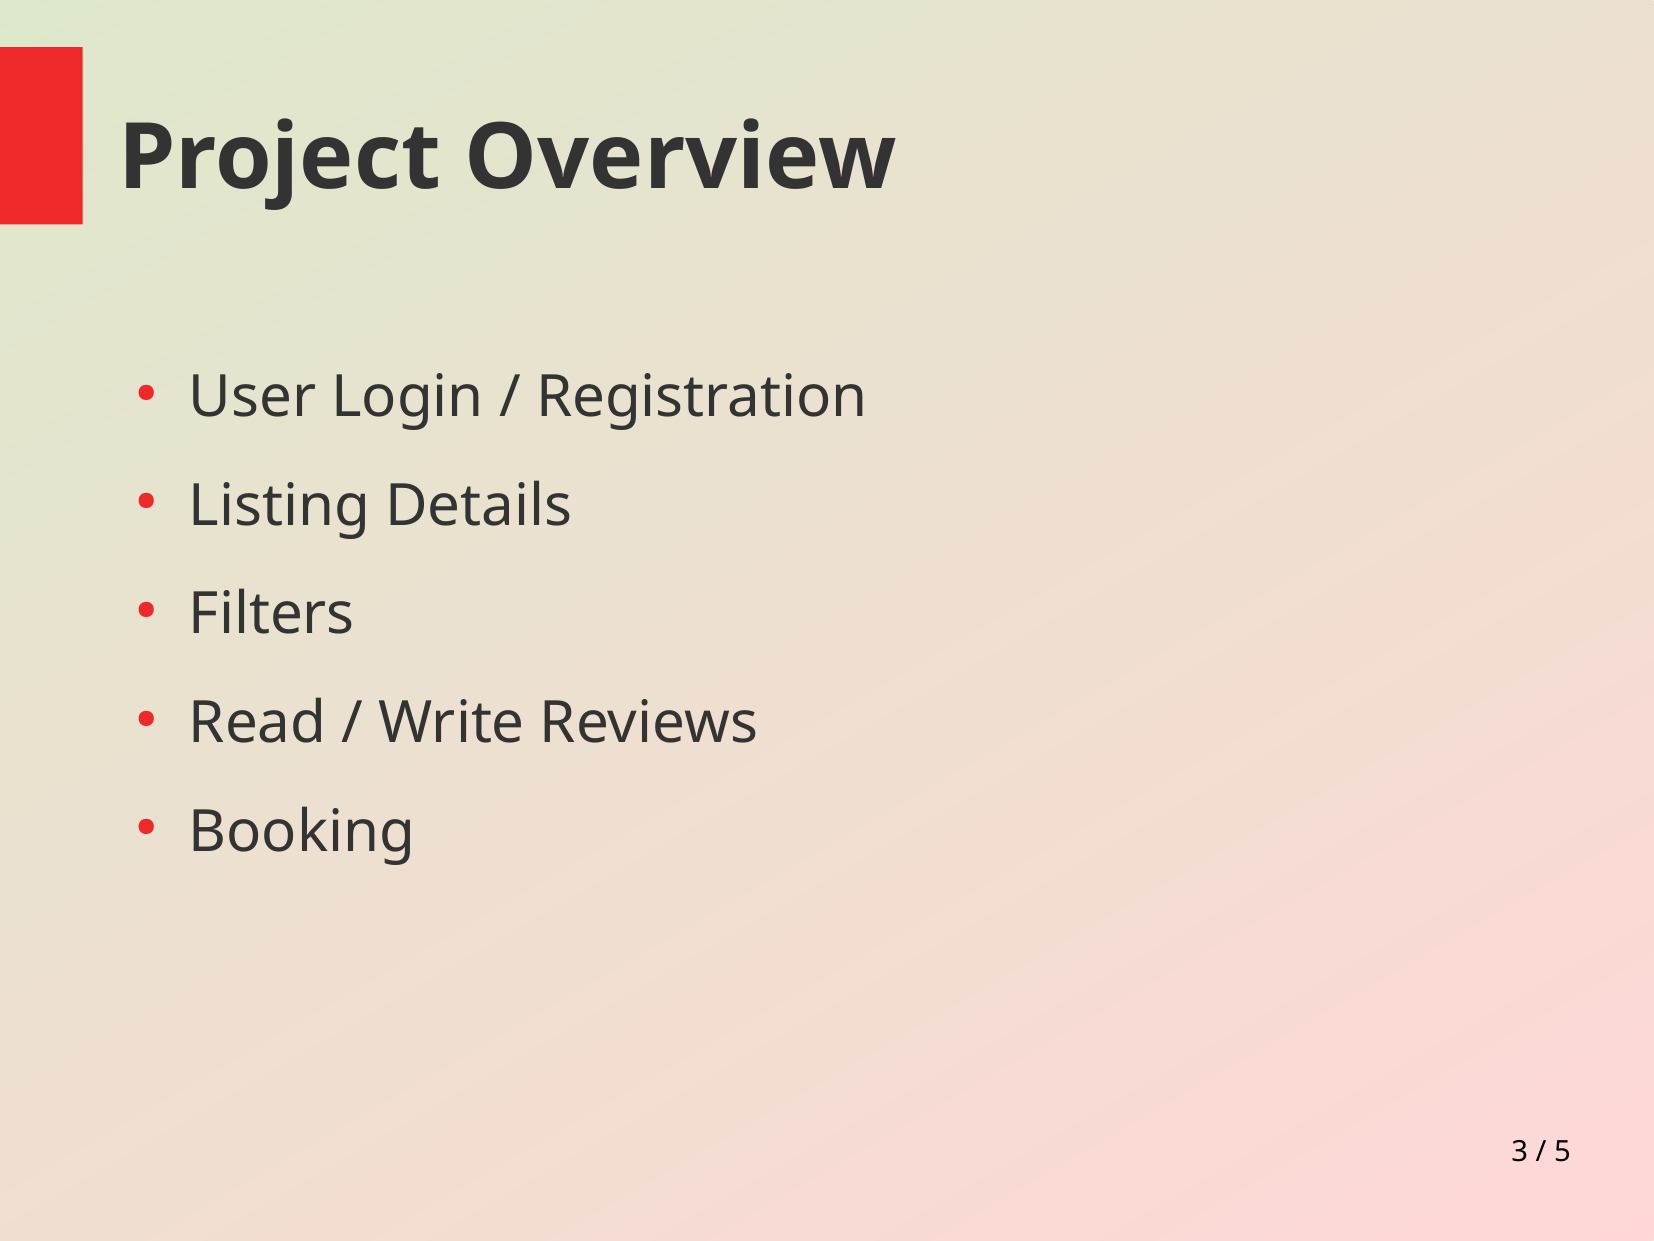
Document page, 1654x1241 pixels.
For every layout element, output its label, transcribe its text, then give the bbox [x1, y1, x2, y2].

title Project Overview [118, 49, 1571, 257]
list User Login / Registration Listing Details Filters Read / Write Reviews Booking [118, 354, 1536, 1074]
